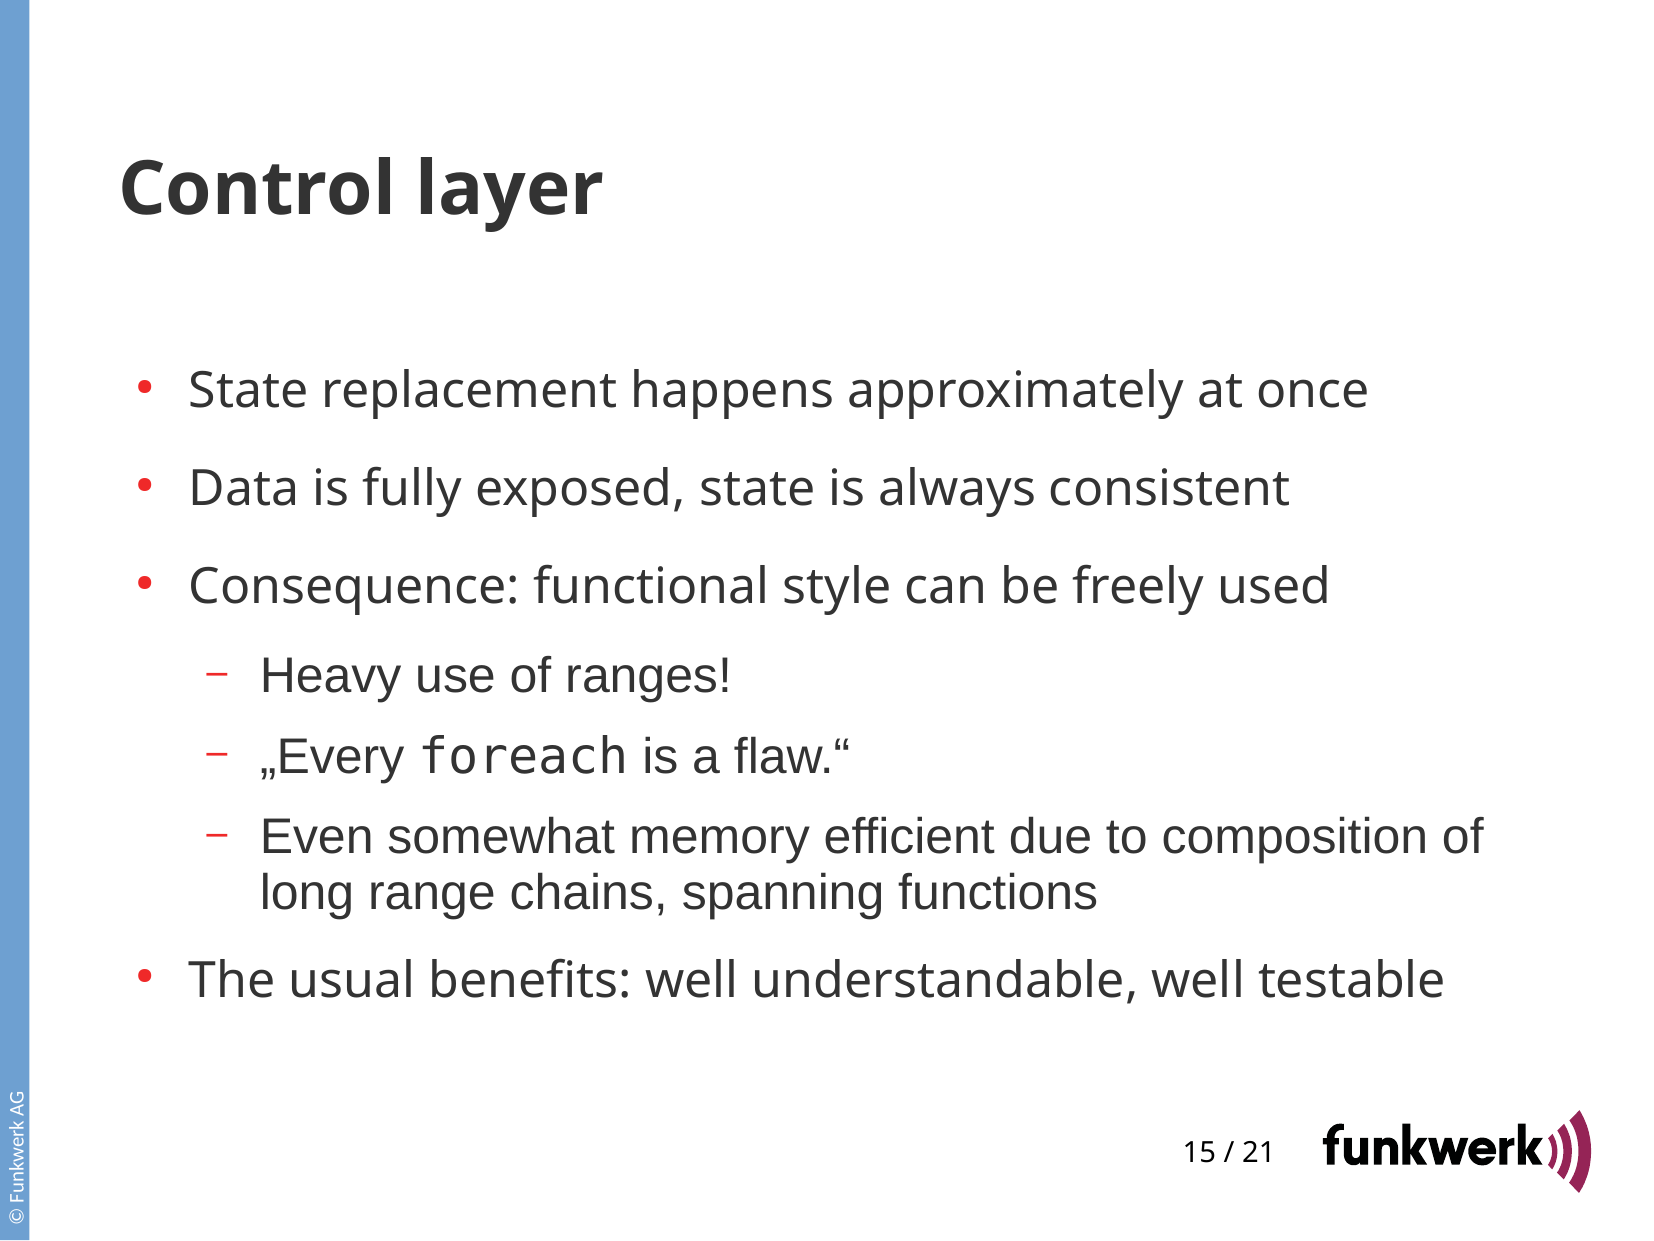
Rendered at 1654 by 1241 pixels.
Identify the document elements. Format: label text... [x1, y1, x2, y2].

list State replacement happens approximately at once Data is fully exposed, state is always consistent Consequence: functional style can be freely used Heavy use of ranges! „Every foreach is a flaw.“ Even somewhat memory efficient due to composition of long range chains, spanning functions The usual benefits: well understandable, well testable [118, 354, 1536, 1074]
title Control layer [118, 49, 1571, 237]
